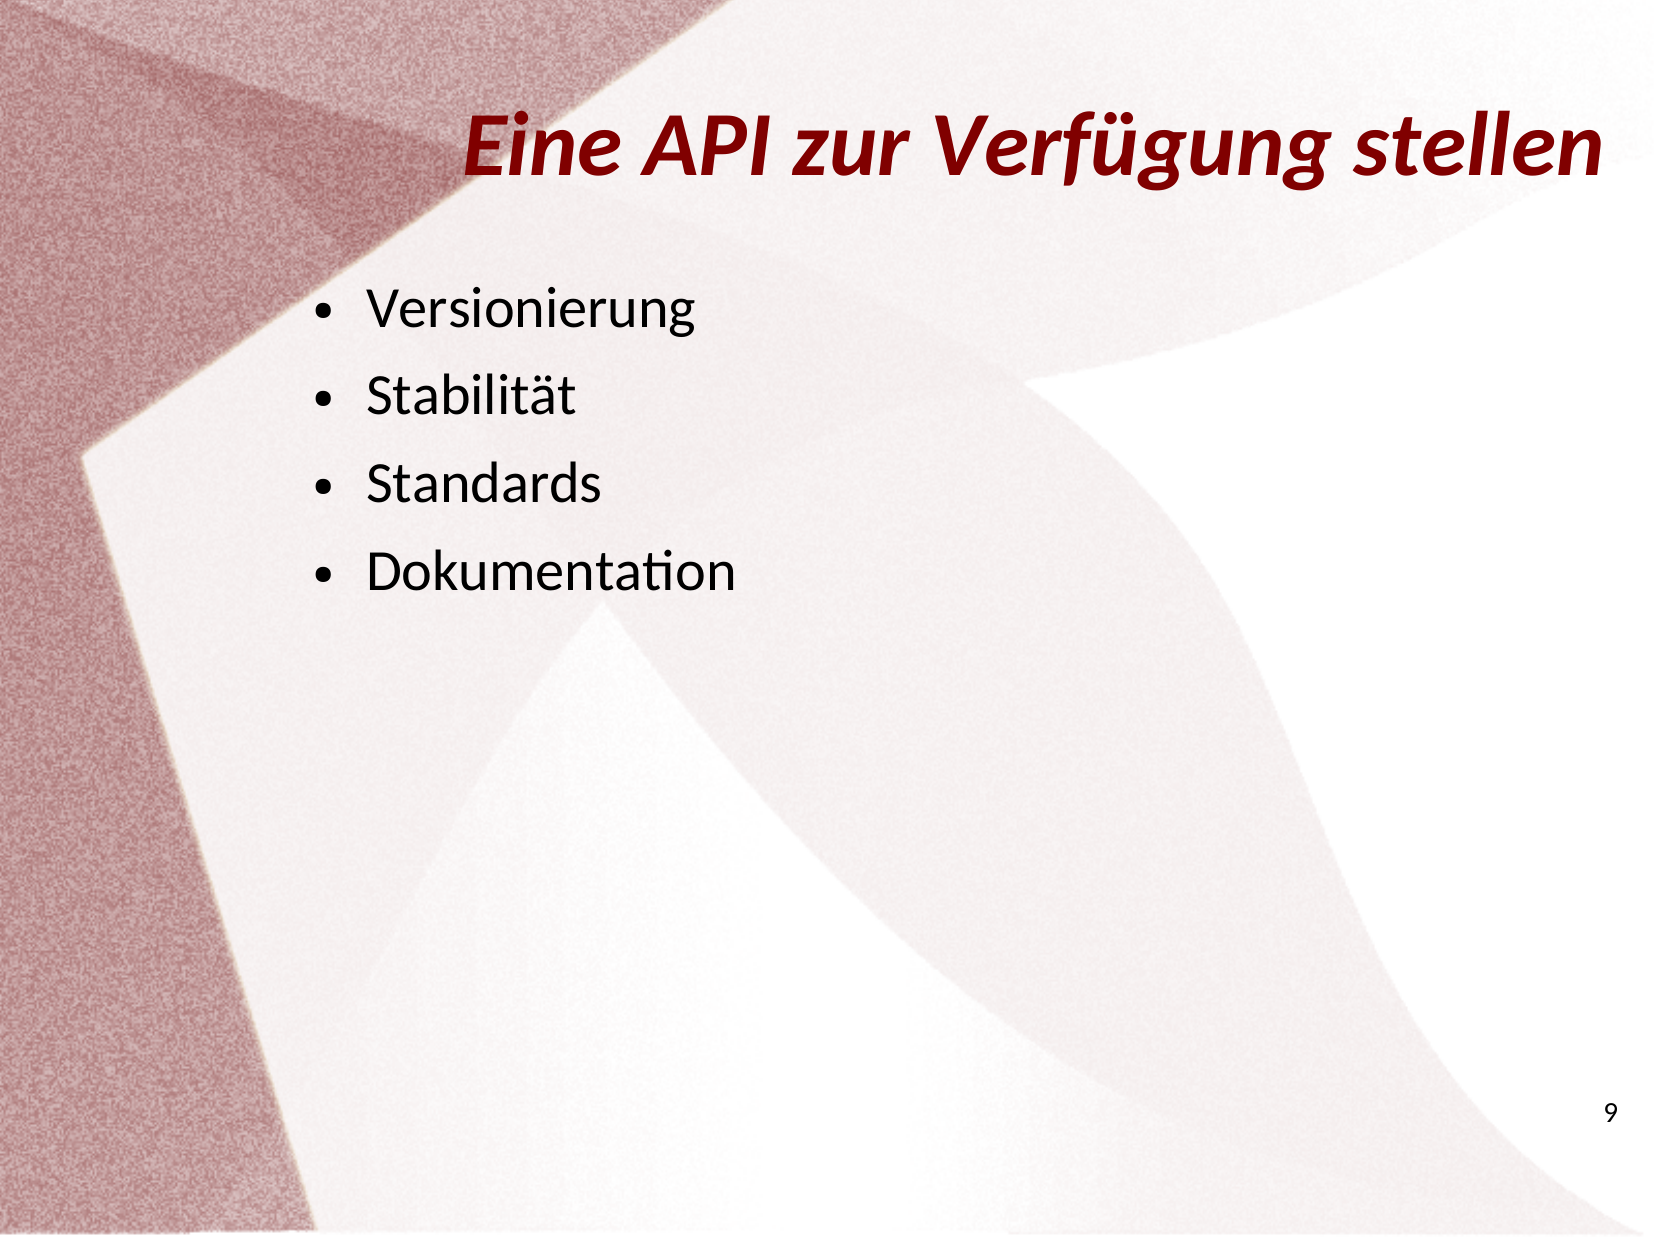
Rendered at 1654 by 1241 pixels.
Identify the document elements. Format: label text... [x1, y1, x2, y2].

list Versionierung Stabilität Standards Dokumentation [295, 283, 1571, 893]
picture [0, 0, 1654, 1241]
title Eine API zur Verfügung stellen [413, 49, 1607, 257]
